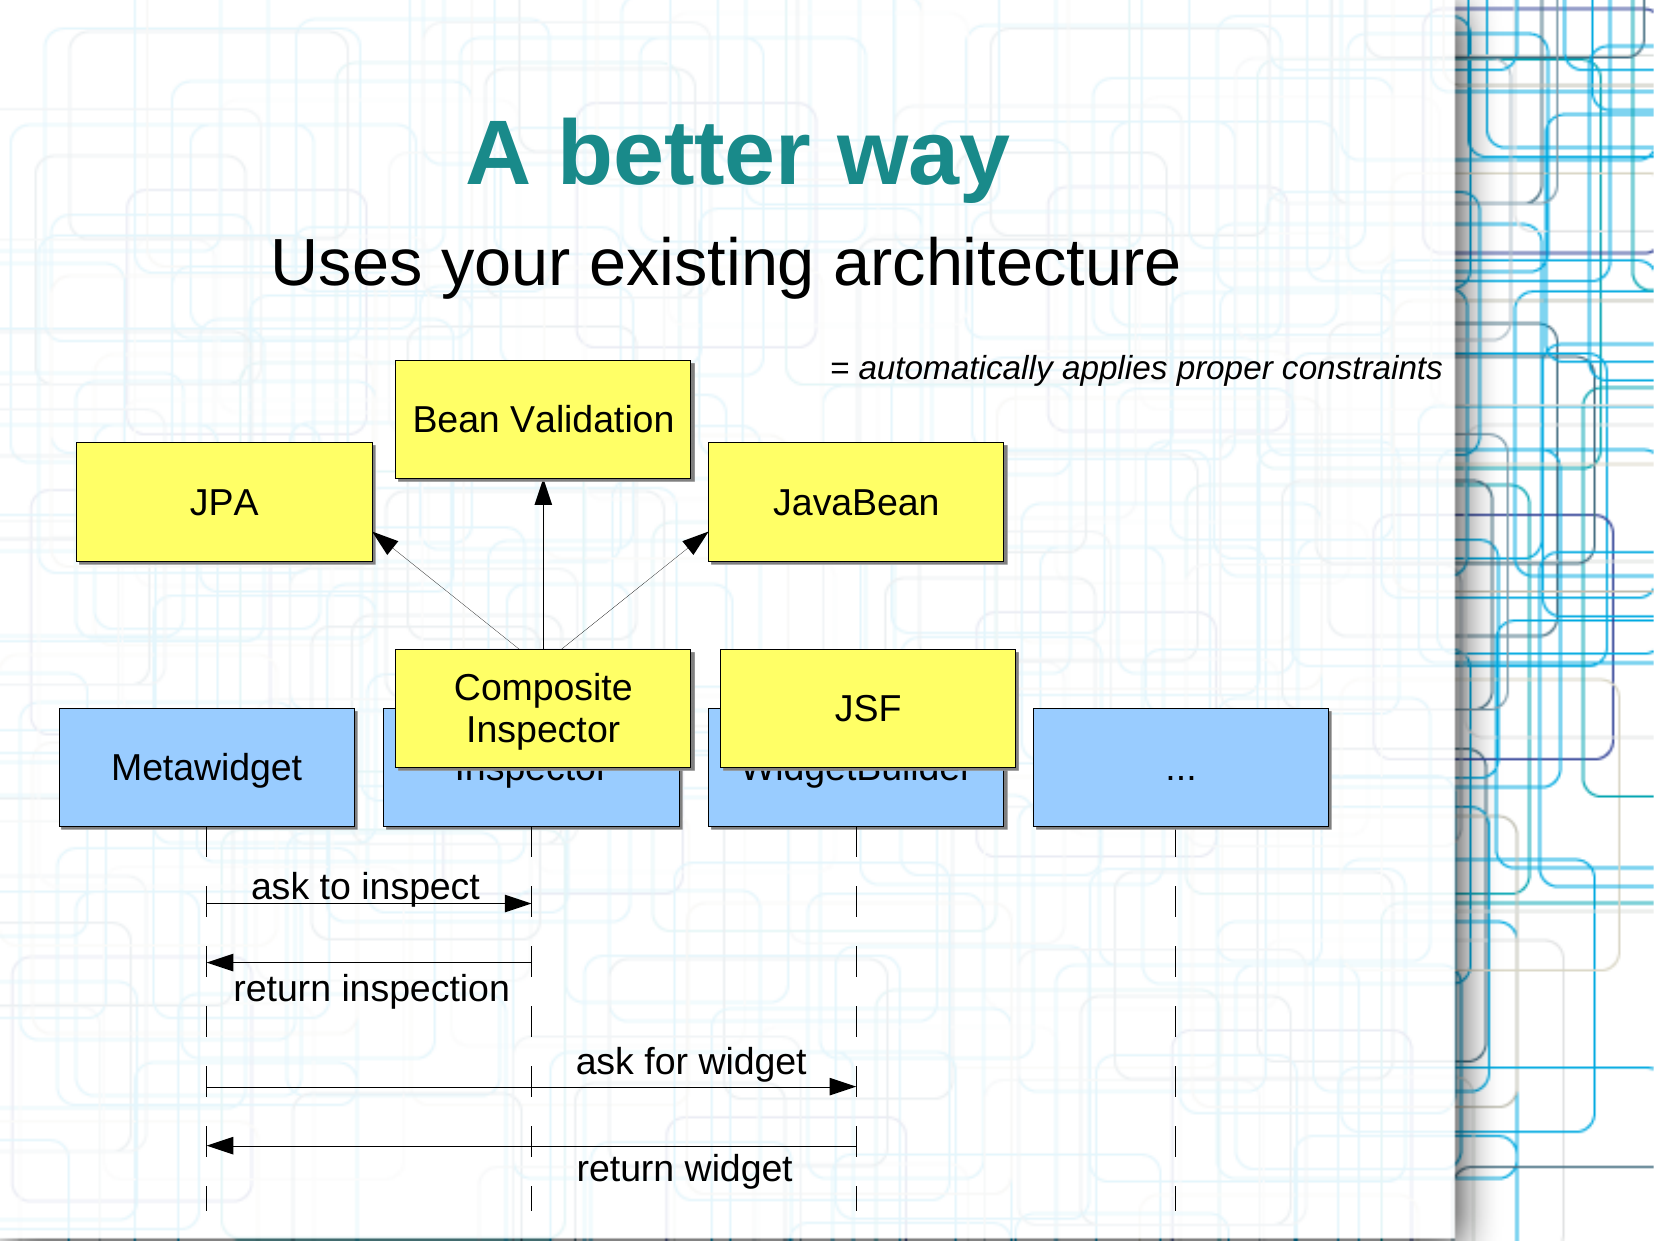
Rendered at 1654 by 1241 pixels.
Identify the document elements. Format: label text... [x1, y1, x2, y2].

text_box return widget [561, 1139, 808, 1197]
text_box = automatically applies proper constraints [815, 342, 1459, 395]
text_box ask for widget [561, 1033, 821, 1091]
title A better way [59, 56, 1418, 218]
text_box Uses your existing architecture [29, 218, 1424, 308]
text_box WidgetBuilder [708, 708, 1004, 827]
text_box Inspector [383, 708, 680, 827]
text_box Bean Validation [395, 360, 691, 479]
text_box JPA [76, 442, 373, 562]
text_box JavaBean [708, 442, 1004, 562]
text_box ask to inspect [236, 858, 495, 916]
text_box Composite Inspector [395, 649, 691, 768]
text_box JSF [720, 649, 1016, 768]
picture [0, 0, 1654, 1241]
text_box ... [1033, 708, 1329, 827]
text_box Metawidget [59, 708, 355, 827]
text_box return inspection [218, 960, 525, 1018]
